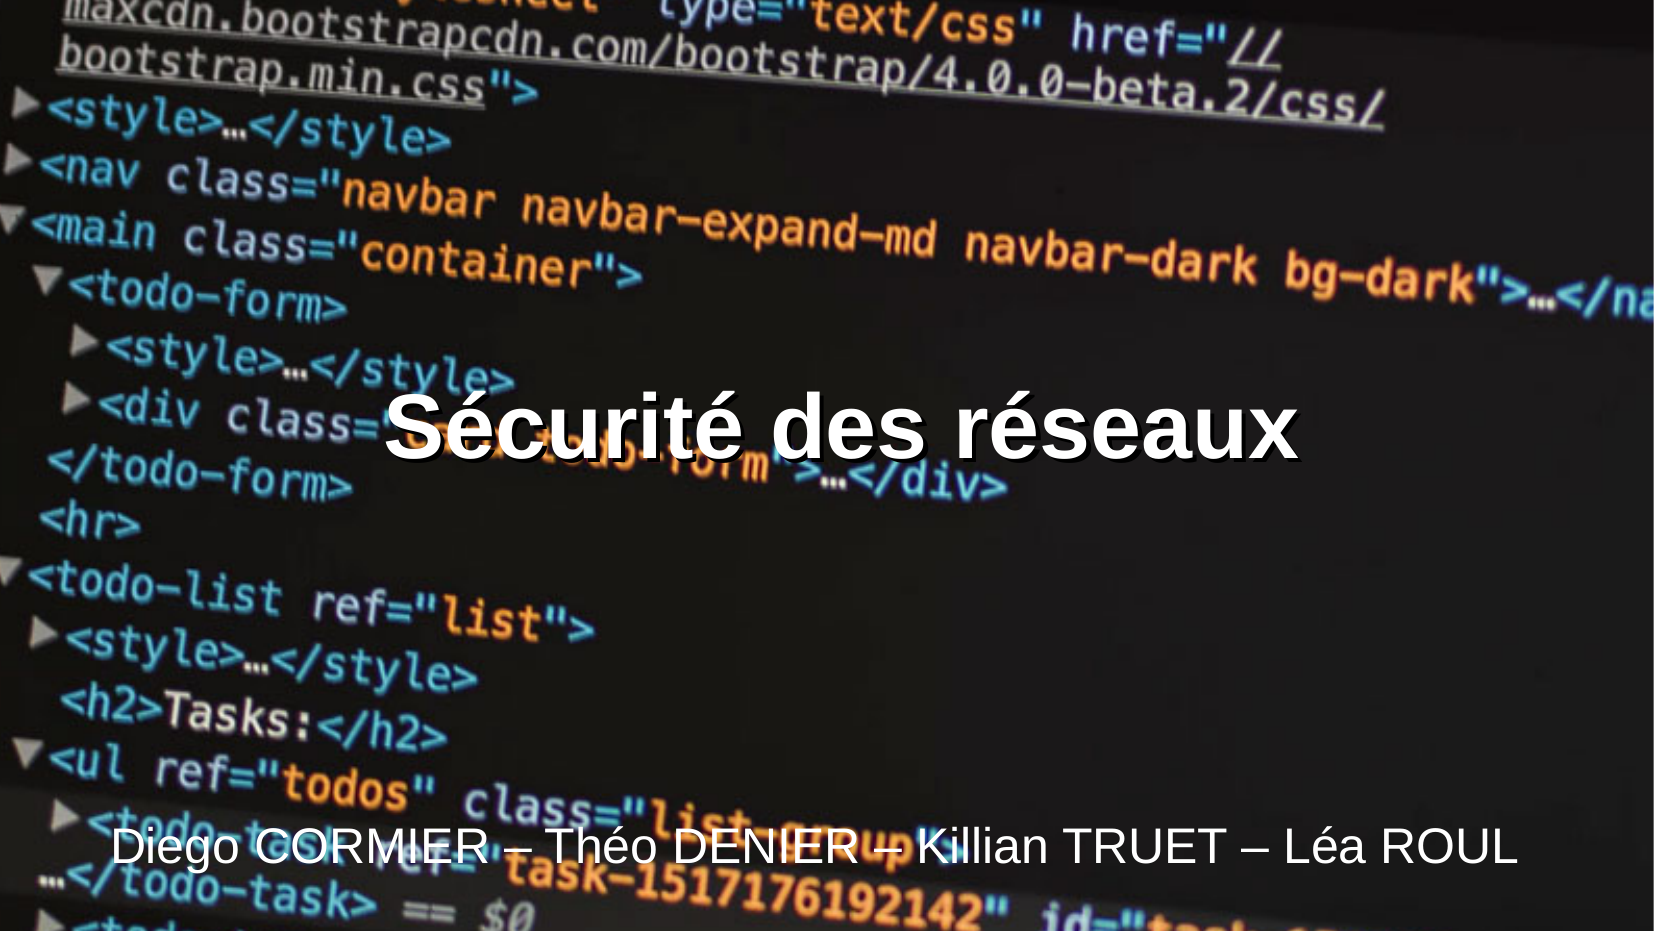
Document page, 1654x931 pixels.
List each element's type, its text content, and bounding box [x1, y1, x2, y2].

title Sécurité des réseaux [97, 349, 1587, 505]
picture [0, 0, 1654, 931]
text_box Diego CORMIER – Théo DENIER – Killian TRUET – Léa ROUL [70, 818, 1559, 875]
